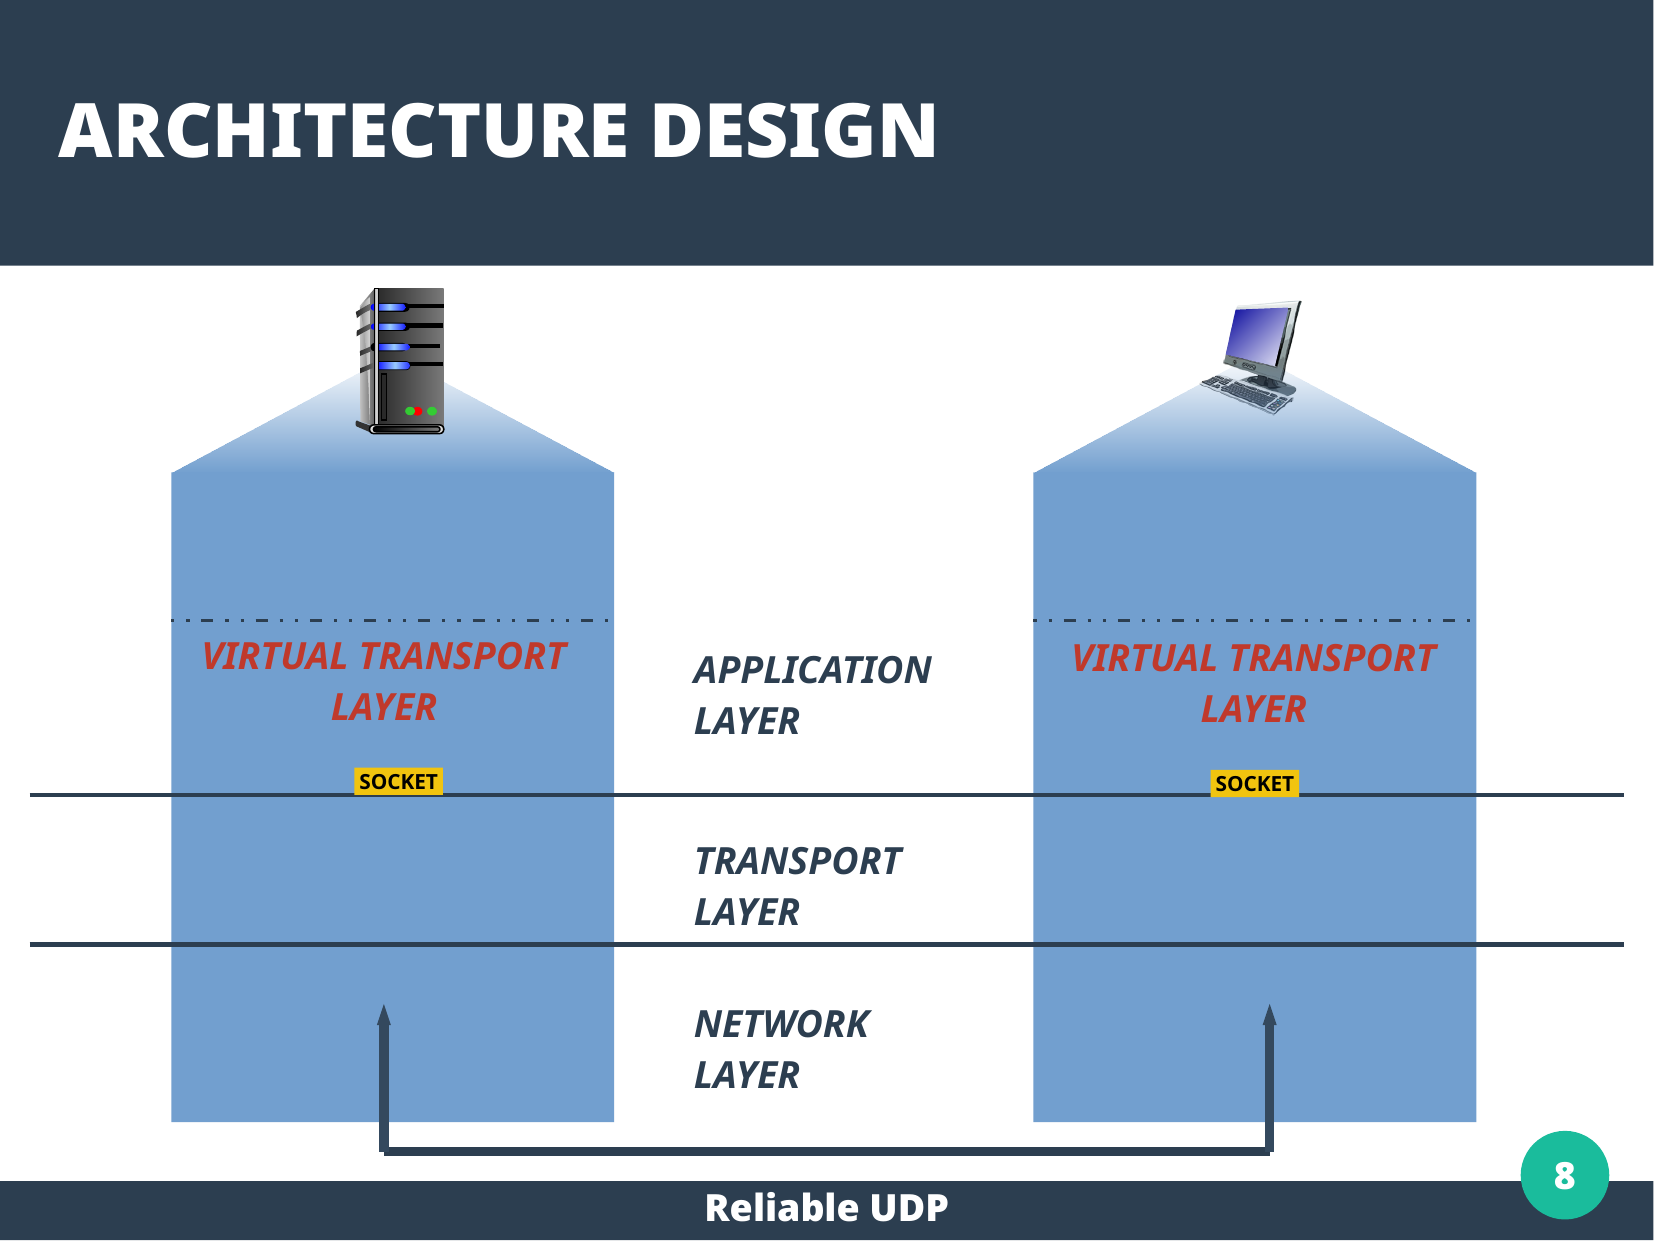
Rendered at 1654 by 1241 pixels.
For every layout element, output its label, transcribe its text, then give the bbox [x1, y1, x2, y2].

text_box [1033, 307, 1477, 793]
text_box APPLICATION LAYER [679, 636, 987, 739]
text_box [171, 288, 615, 793]
picture [1174, 295, 1304, 396]
title ARCHITECTURE DESIGN [59, 49, 1595, 207]
text_box TRANSPORT LAYER [679, 826, 964, 929]
text_box [1033, 797, 1477, 942]
text_box NETWORK LAYER [679, 990, 923, 1093]
text_box [1033, 947, 1477, 1123]
text_box [171, 797, 615, 942]
text_box SOCKET [1210, 769, 1300, 798]
text_box [171, 947, 615, 1123]
text_box VIRTUAL TRANSPORT LAYER [1046, 624, 1461, 770]
text_box SOCKET [354, 767, 443, 795]
text_box VIRTUAL TRANSPORT LAYER [177, 622, 591, 768]
